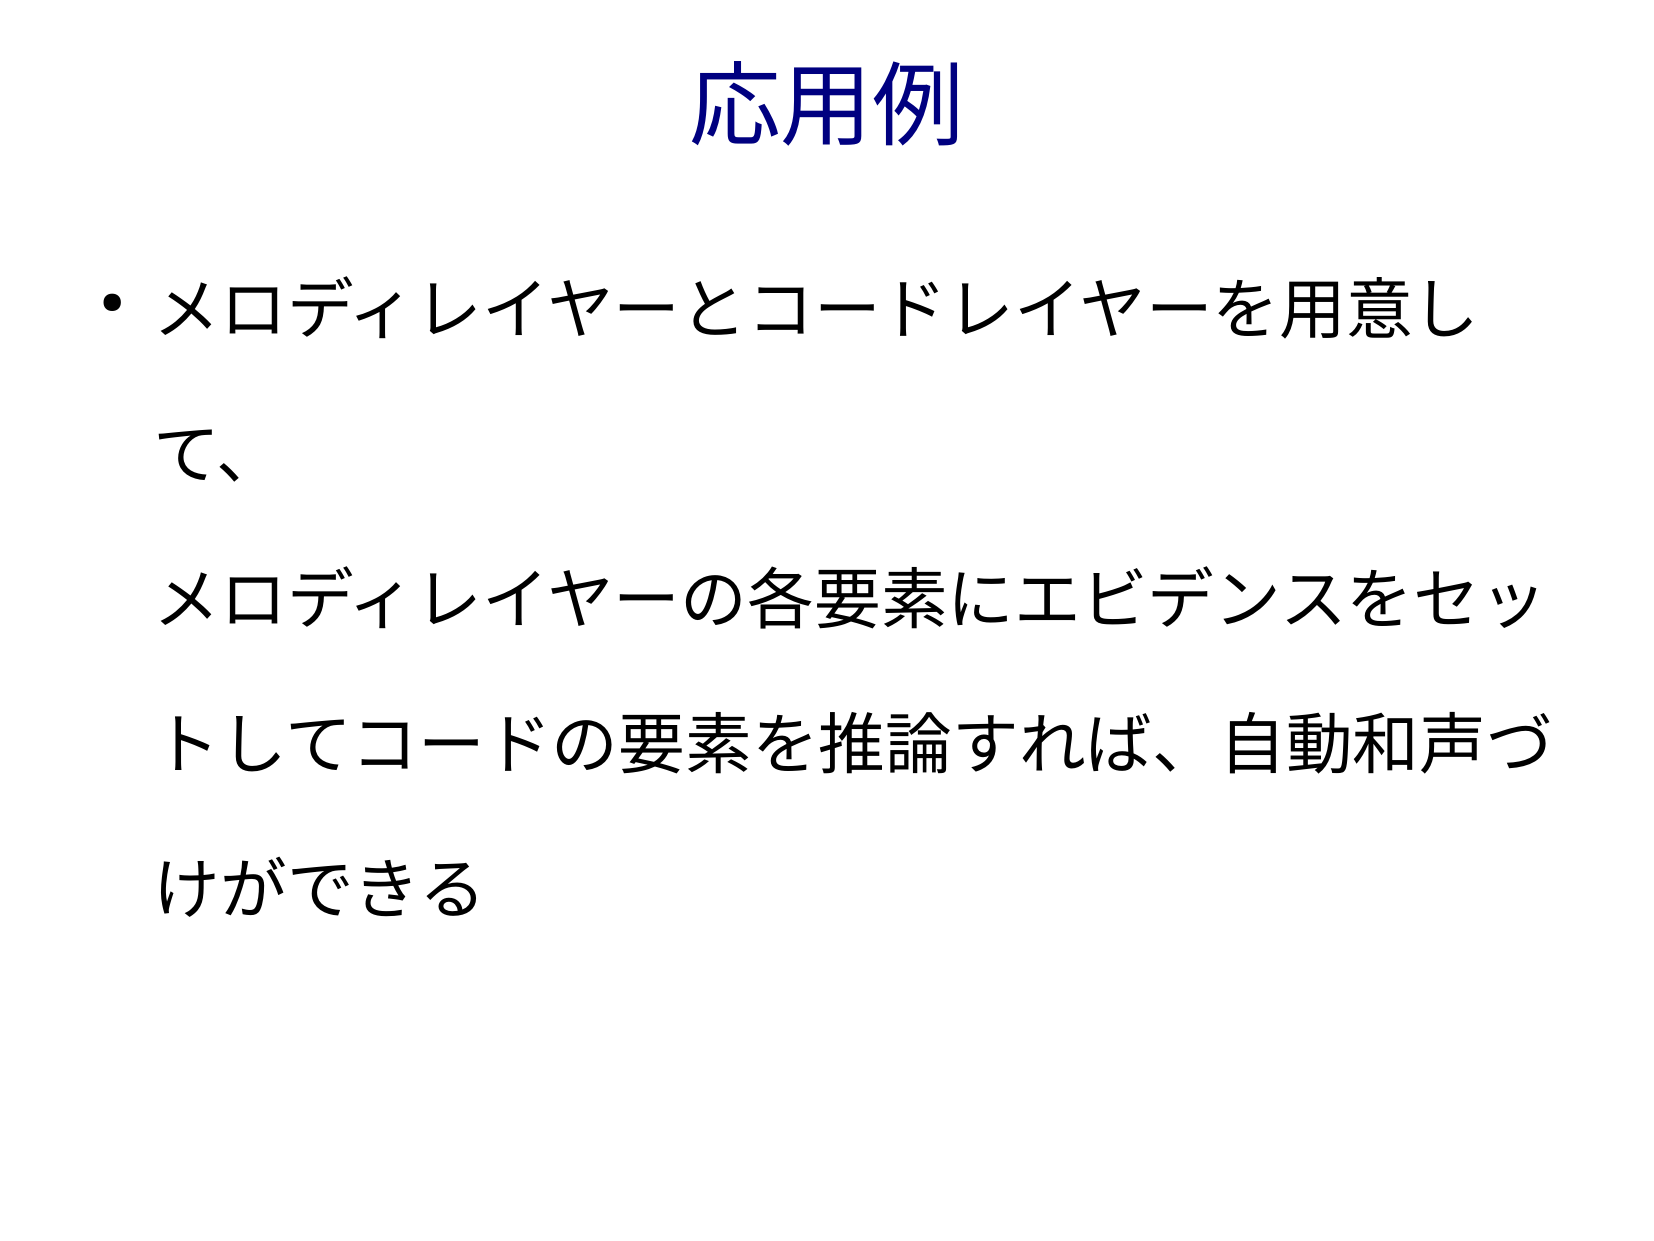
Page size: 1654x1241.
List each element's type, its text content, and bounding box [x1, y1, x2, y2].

title 応用例 [82, 49, 1571, 148]
list メロディレイヤーとコードレイヤーを用意して、 メロディレイヤーの各要素にエビデンスをセットしてコードの要素を推論すれば、自動和声づけができる [82, 207, 1571, 1027]
